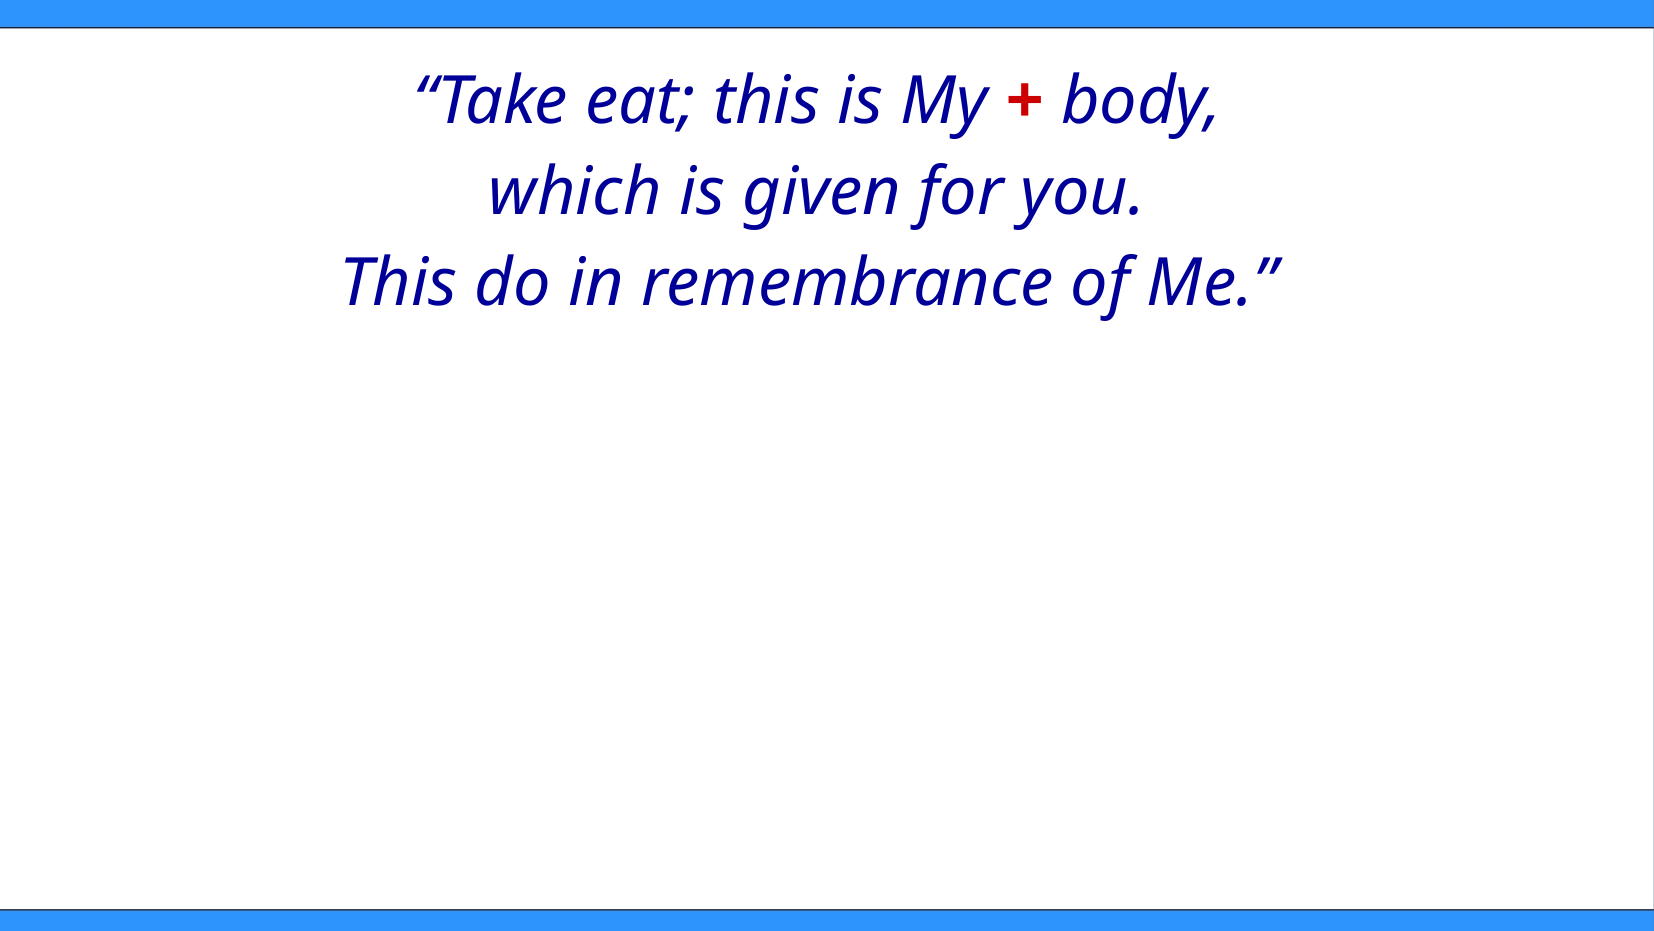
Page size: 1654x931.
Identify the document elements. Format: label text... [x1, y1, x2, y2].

text_box “Take eat; this is My + body, which is given for you. This do in remembrance of Me.” [90, 45, 1546, 361]
picture [0, 0, 1654, 931]
